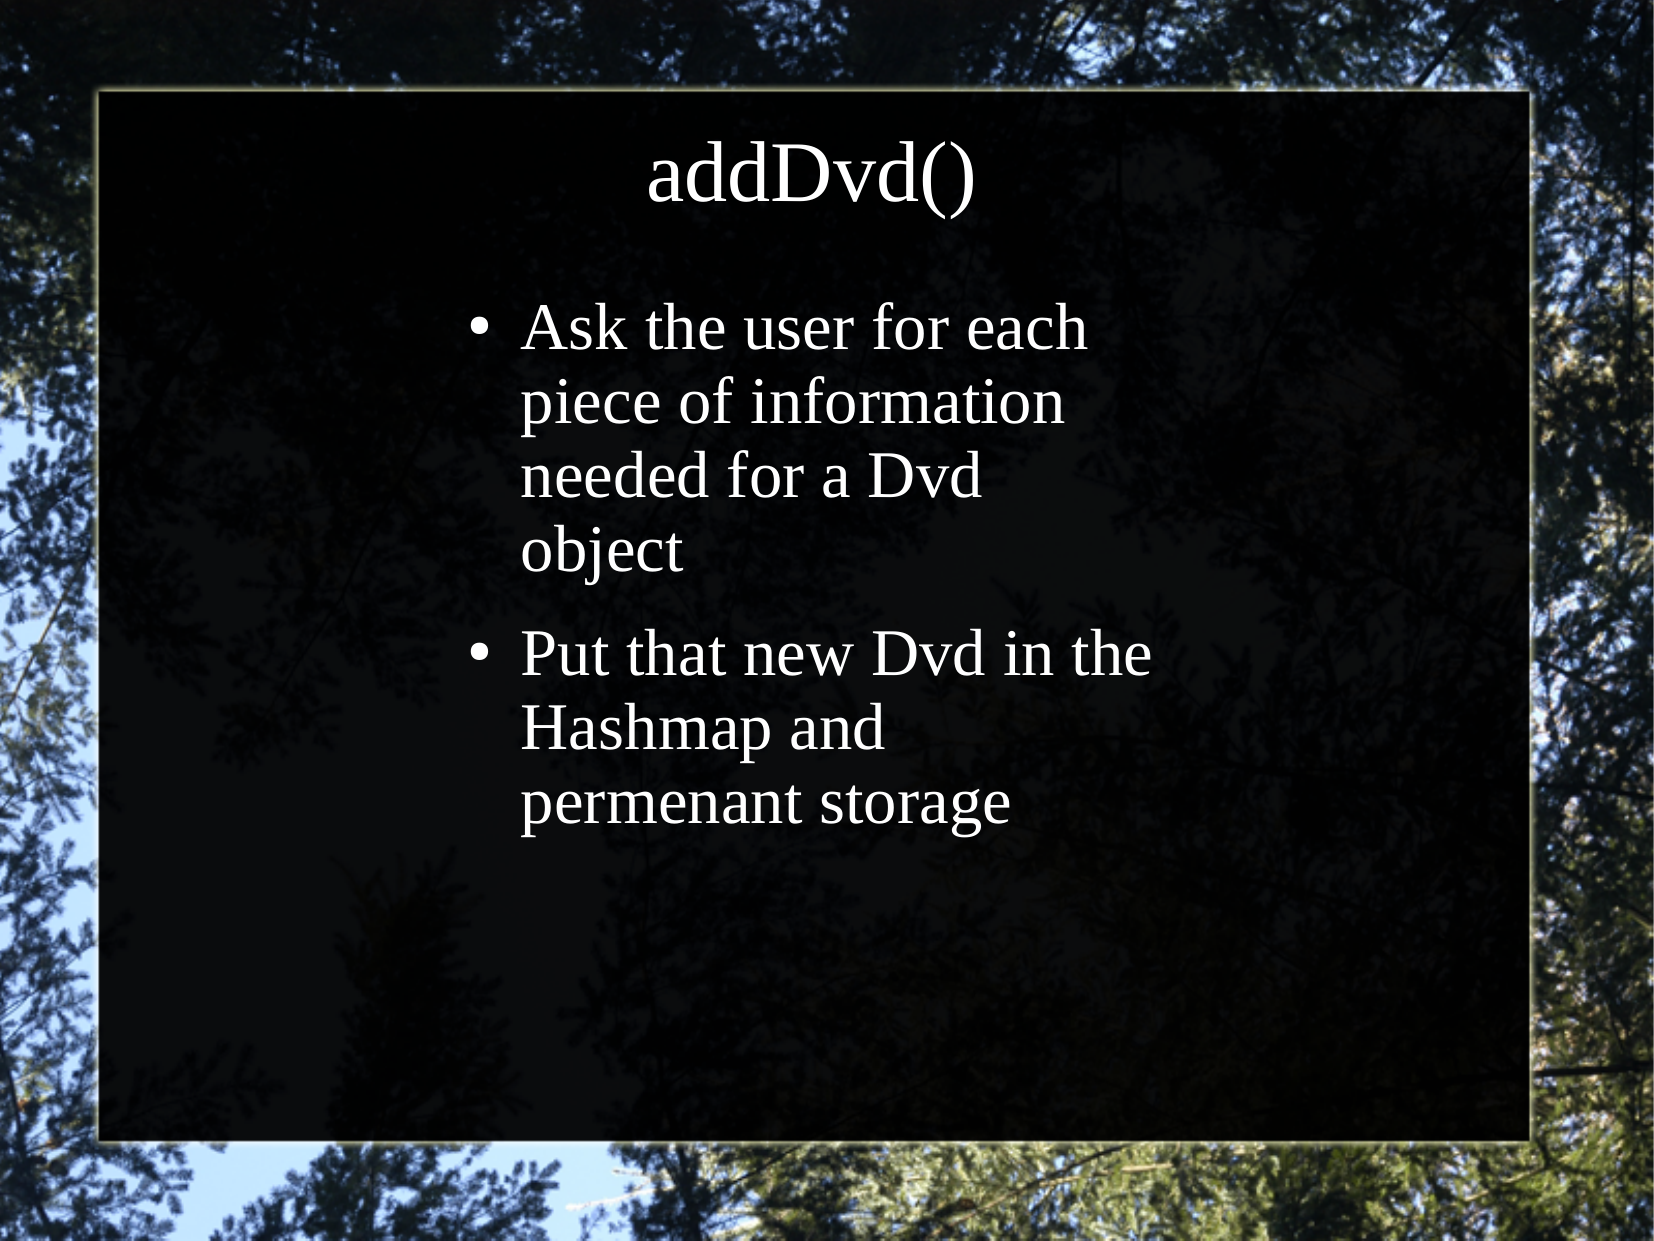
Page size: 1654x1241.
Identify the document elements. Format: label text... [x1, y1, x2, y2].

list [829, 290, 1536, 1123]
picture [0, 0, 1654, 1241]
list Ask the user for each piece of information needed for a Dvd object Put that new Dvd in the Hashmap and permenant storage [450, 290, 829, 1111]
title addDvd() [88, 88, 1536, 257]
